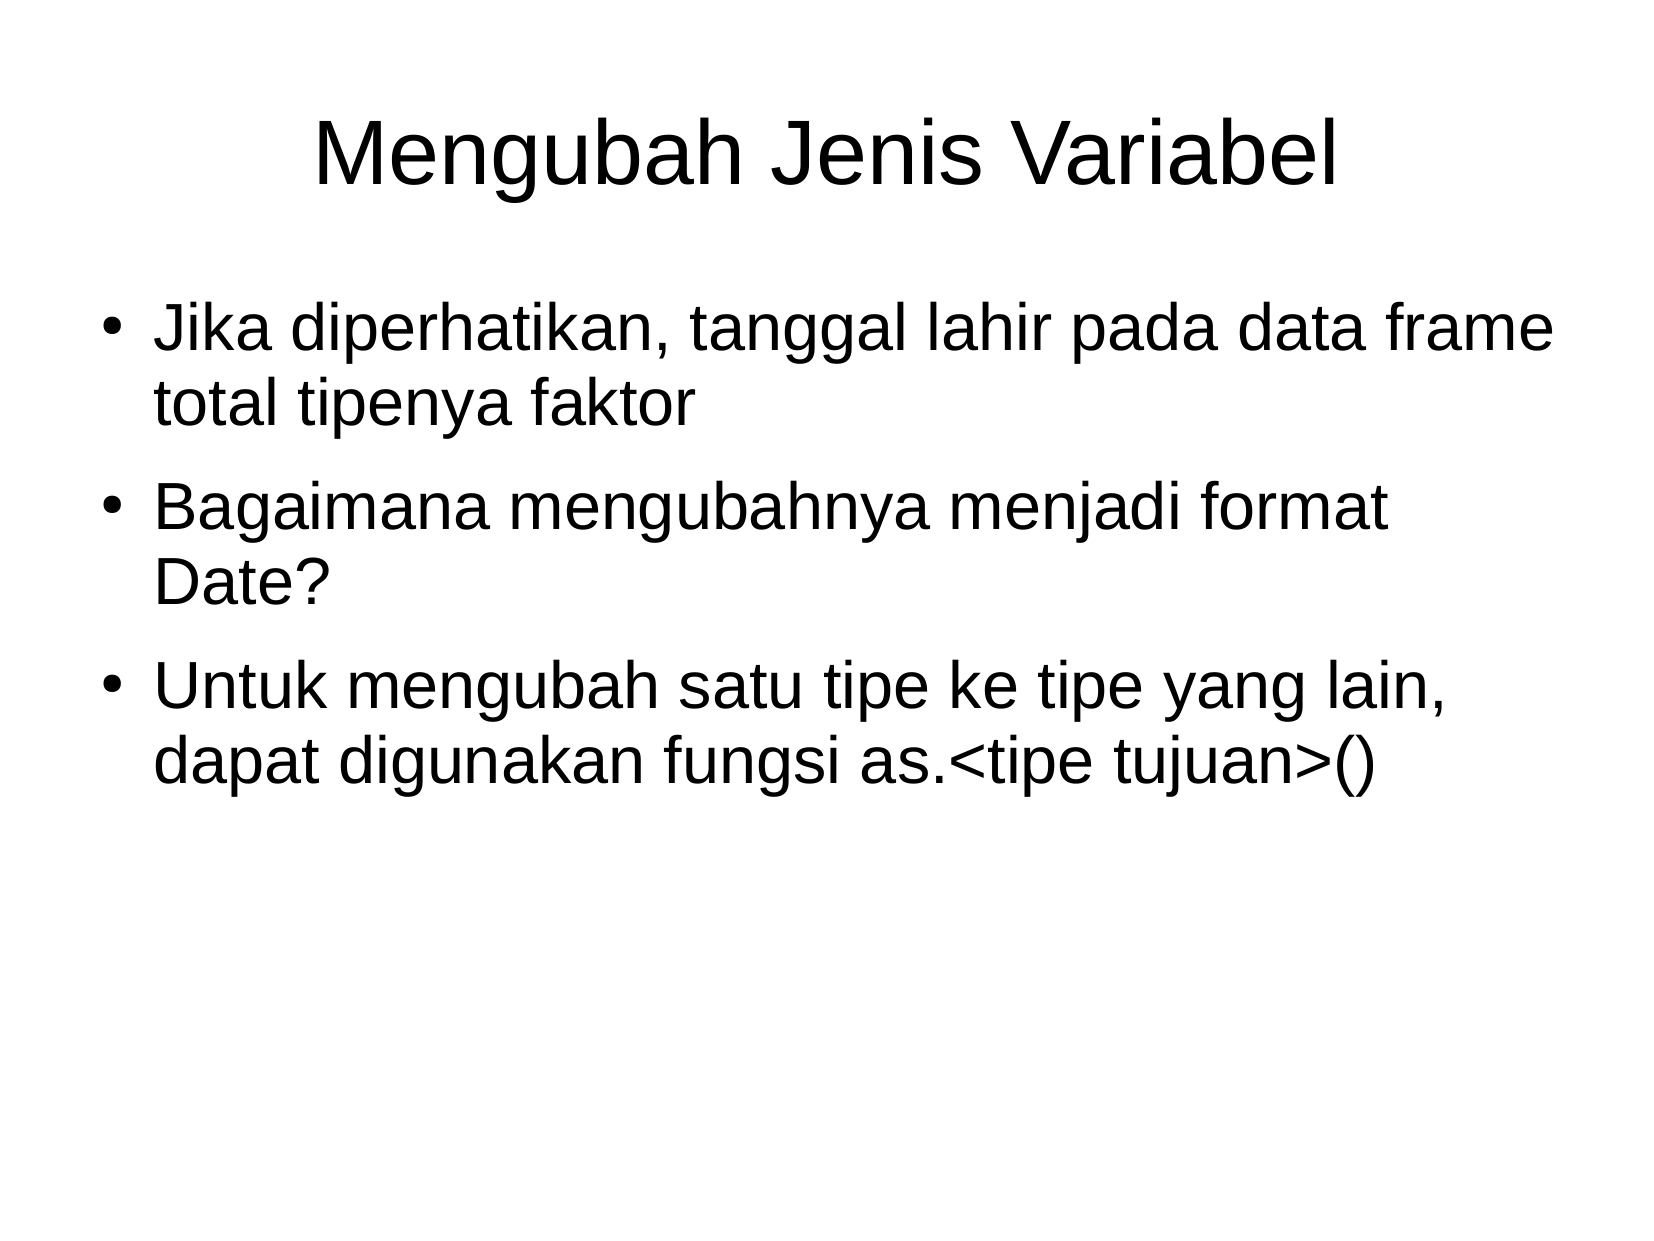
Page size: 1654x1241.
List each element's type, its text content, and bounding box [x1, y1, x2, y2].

title Mengubah Jenis Variabel [82, 49, 1571, 257]
list Jika diperhatikan, tanggal lahir pada data frame total tipenya faktor Bagaimana mengubahnya menjadi format Date? Untuk mengubah satu tipe ke tipe yang lain, dapat digunakan fungsi as.<tipe tujuan>() [82, 290, 1571, 1010]
